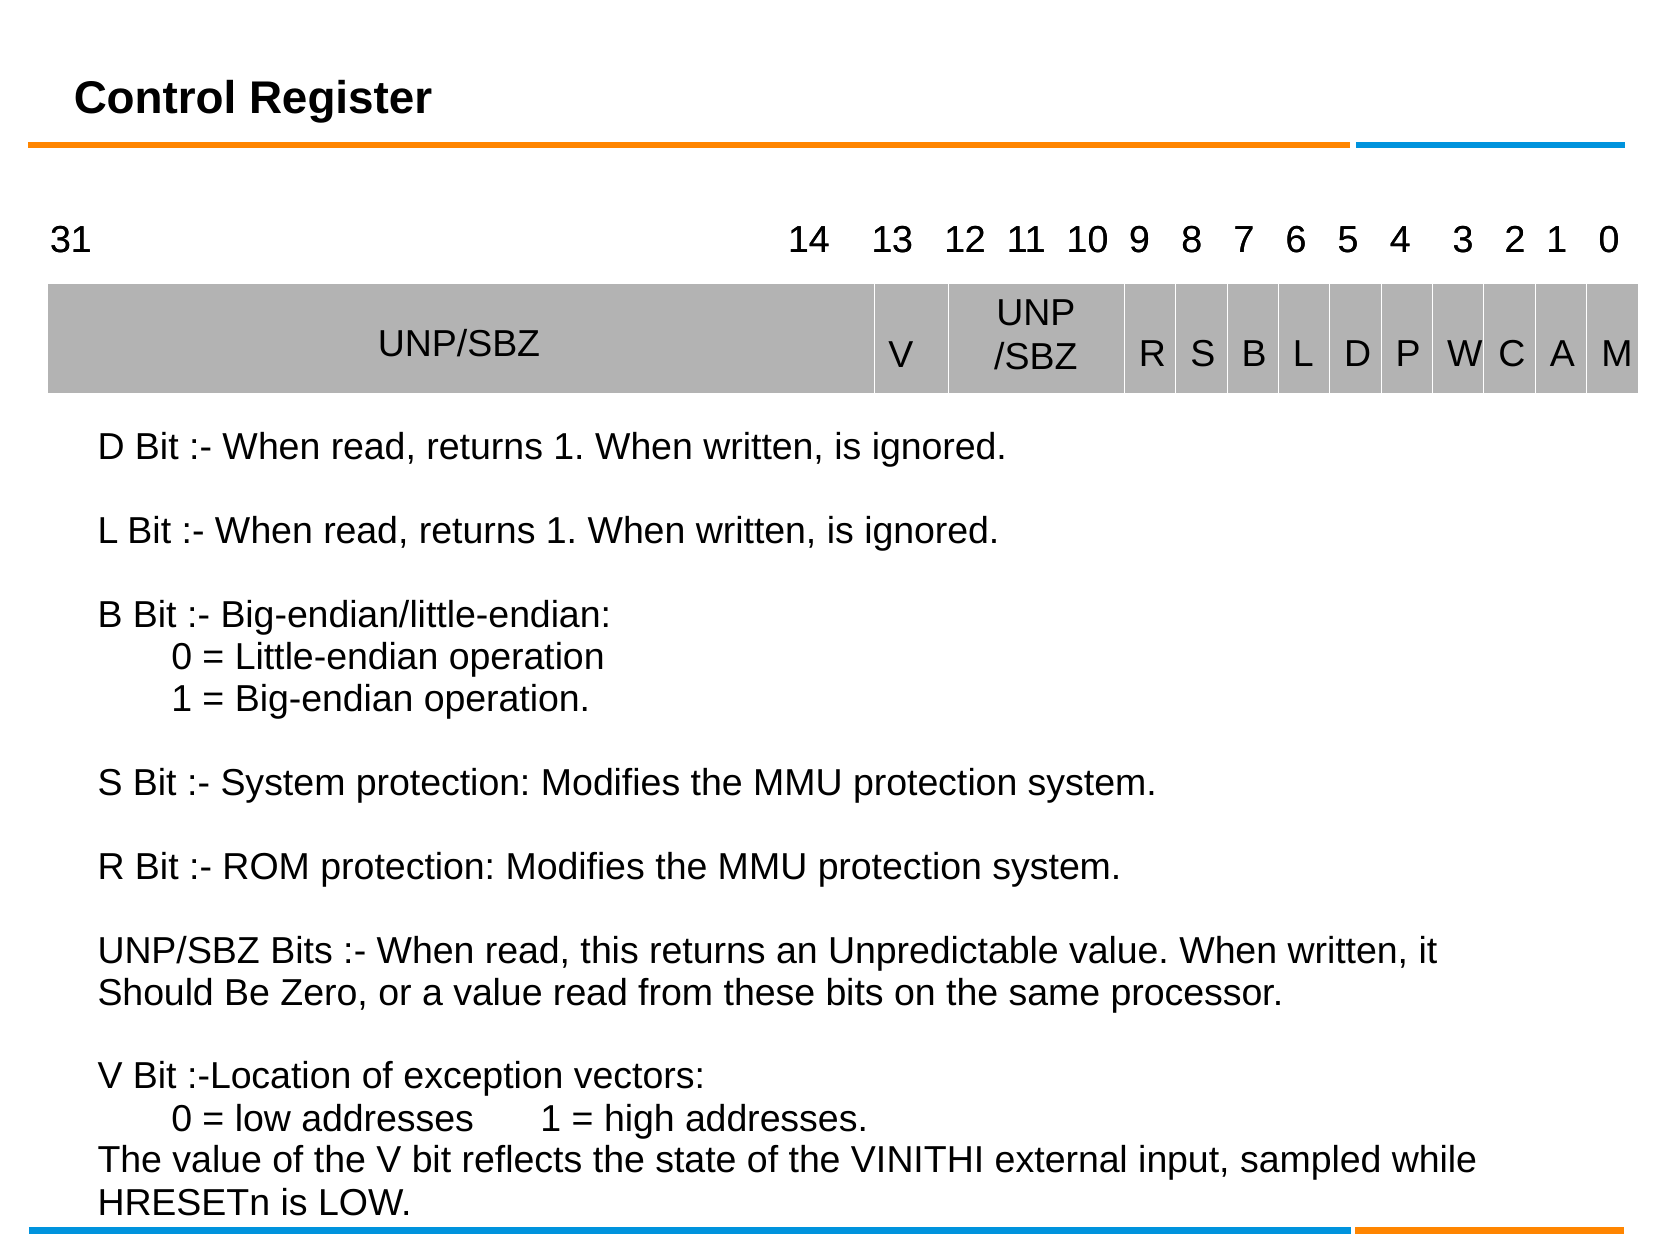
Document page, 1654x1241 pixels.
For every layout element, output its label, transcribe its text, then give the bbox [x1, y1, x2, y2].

text_box B [1228, 284, 1278, 393]
text_box V [888, 291, 914, 376]
text_box 31 [50, 218, 92, 263]
text_box W [1433, 284, 1483, 393]
text_box D [1330, 284, 1381, 393]
text_box 14 13 12 11 10 9 8 7 6 5 4 3 2 1 0 [788, 218, 1624, 263]
text_box L [1279, 284, 1329, 393]
text_box M [1587, 284, 1638, 393]
text_box C [1484, 284, 1535, 393]
text_box R [1125, 284, 1175, 393]
text_box [949, 284, 1124, 393]
text_box D Bit :- When read, returns 1. When written, is ignored. L Bit :- When read, returns 1. When written, is ignored. B Bit :- Big-endian/little-endian: 0 = Little-endian operation 1 = Big-endian operation. S Bit :- System protection: Modifies the MMU protection system. R Bit :- ROM protection: Modifies the MMU protection system. UNP/SBZ Bits :- When read, this returns an Unpredictable value. When written, it Should Be Zero, or a value read from these bits on the same processor. V Bit :-Location of exception vectors: 0 = low addresses 1 = high addresses. The value of the V bit reflects the state of the VINITHI external input, sampled while HRESETn is LOW. [82, 417, 1619, 1231]
text_box Control Register [59, 64, 448, 132]
text_box UNP/SBZ [377, 322, 541, 367]
text_box A [1536, 284, 1586, 393]
text_box /SBZ [994, 335, 1078, 380]
text_box P [1382, 284, 1432, 393]
text_box [48, 284, 874, 393]
text_box S [1176, 284, 1227, 393]
text_box UNP [996, 291, 1076, 335]
text_box [875, 284, 948, 393]
